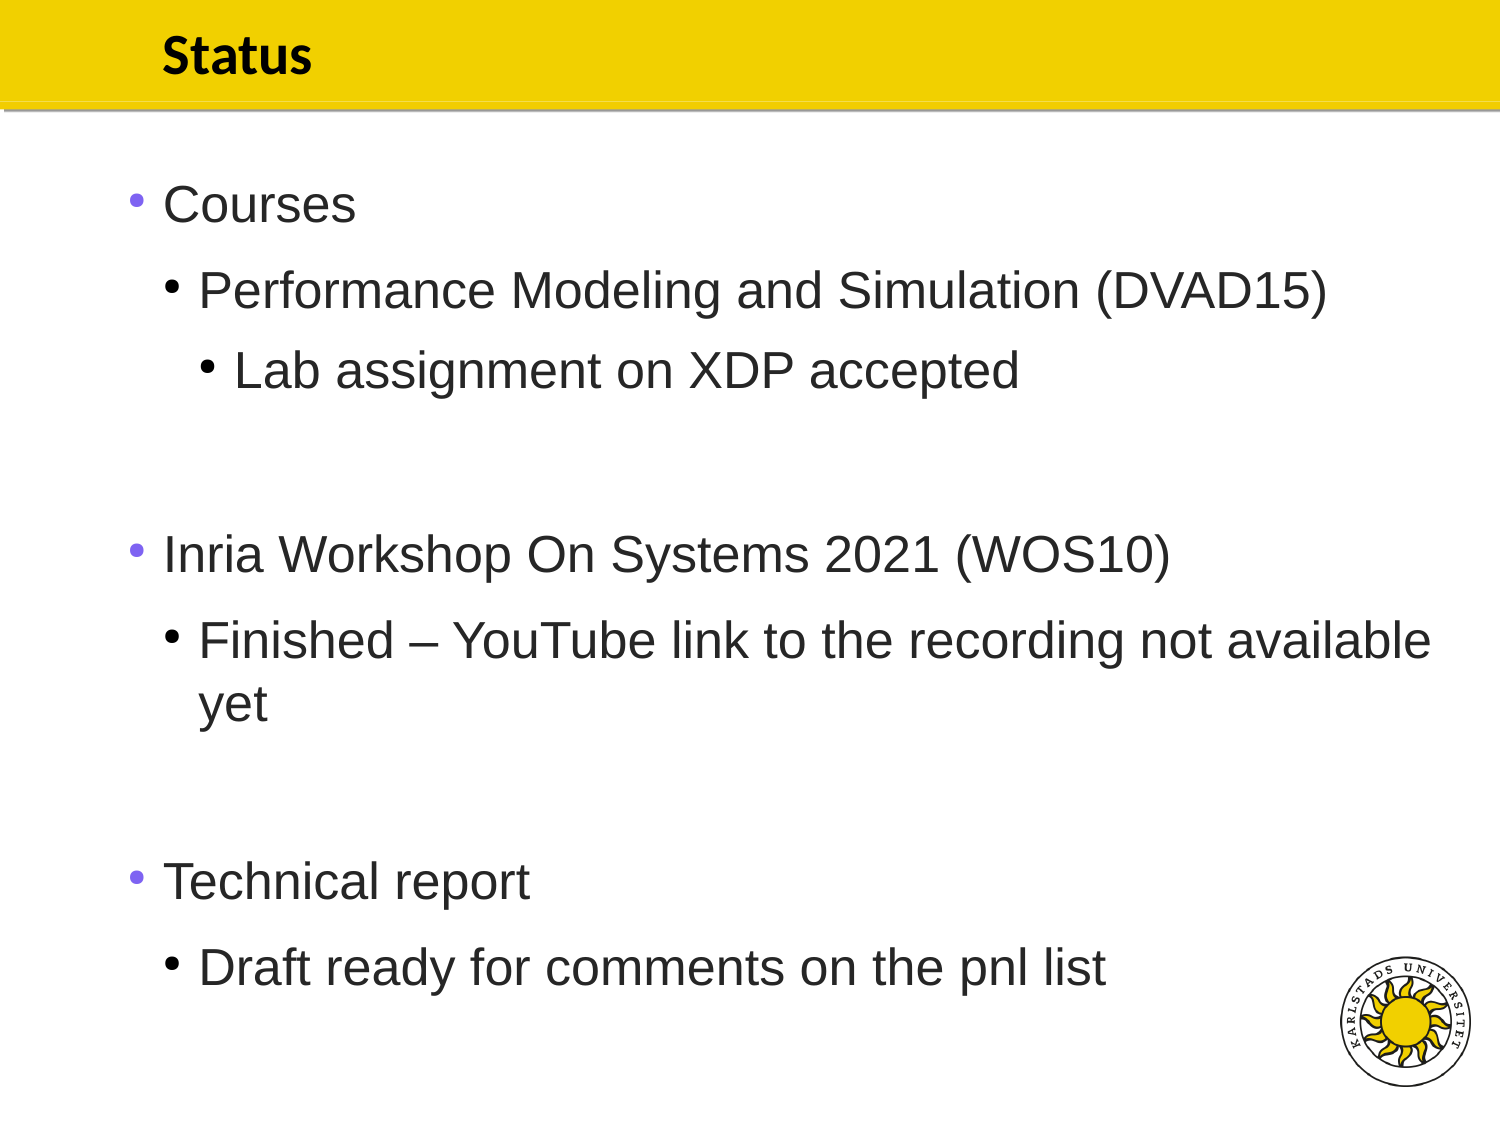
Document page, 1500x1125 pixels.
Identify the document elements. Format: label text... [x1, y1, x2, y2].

list Courses Performance Modeling and Simulation (DVAD15) Lab assignment on XDP accepted Inria Workshop On Systems 2021 (WOS10) Finished – YouTube link to the recording not available yet Technical report Draft ready for comments on the pnl list [112, 90, 1471, 1066]
title Status [112, 0, 1388, 90]
picture [1340, 1066, 1471, 1095]
